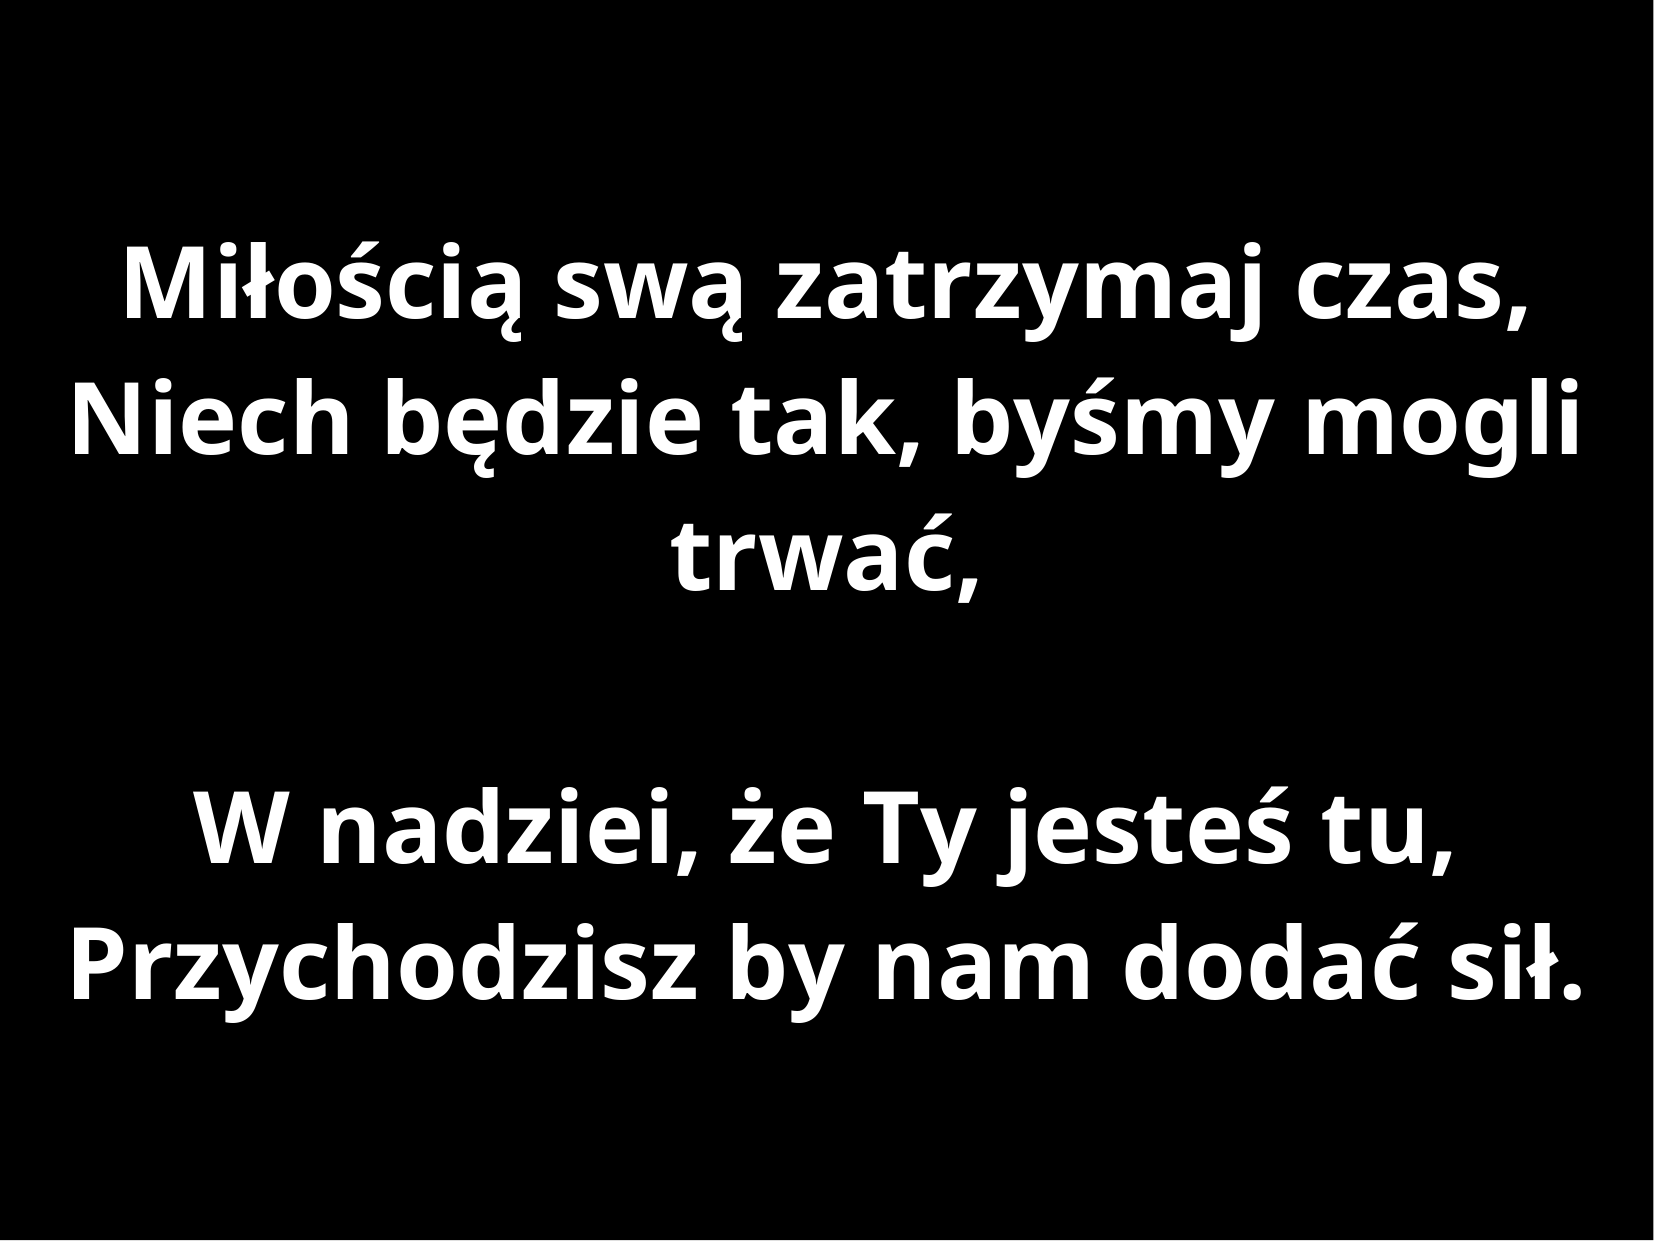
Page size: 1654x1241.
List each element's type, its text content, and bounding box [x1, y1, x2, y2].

title Miłością swą zatrzymaj czas, Niech będzie tak, byśmy mogli trwać, W nadziei, że Ty jesteś tu, Przychodzisz by nam dodać sił. [0, 0, 1654, 1241]
